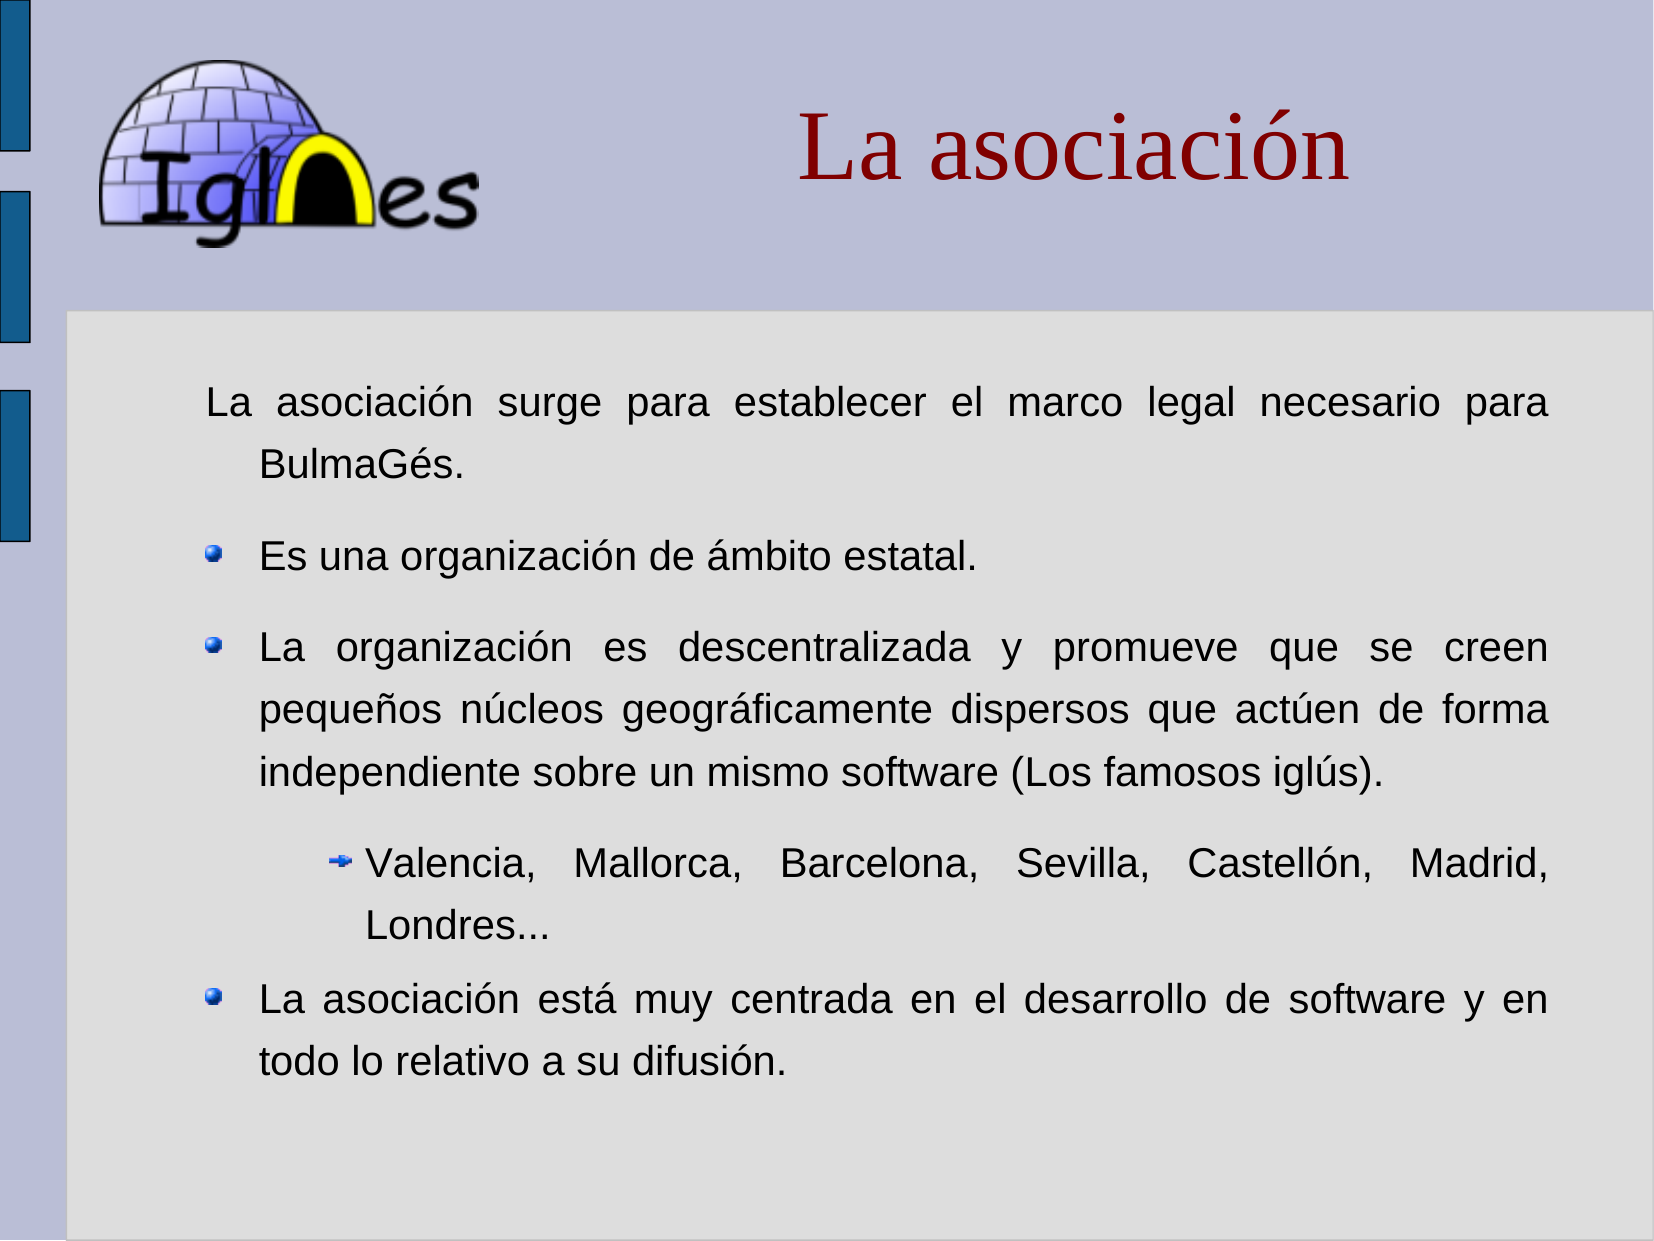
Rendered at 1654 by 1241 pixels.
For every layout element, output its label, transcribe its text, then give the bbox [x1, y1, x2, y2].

picture [205, 988, 222, 1005]
picture [205, 637, 222, 653]
picture [99, 60, 479, 248]
picture [205, 545, 222, 562]
text_box La asociación [556, 60, 1593, 200]
picture [329, 855, 352, 867]
text_box La asociación surge para establecer el marco legal necesario para BulmaGés. Es una organización de ámbito estatal. La organización es descentralizada y promueve que se creen pequeños núcleos geográficamente dispersos que actúen de forma independiente sobre un mismo software (Los famosos iglús). Valencia, Mallorca, Barcelona, Sevilla, Castellón, Madrid, Londres... La asociación está muy centrada en el desarrollo de software y en todo lo relativo a su difusión. [188, 362, 1550, 1176]
